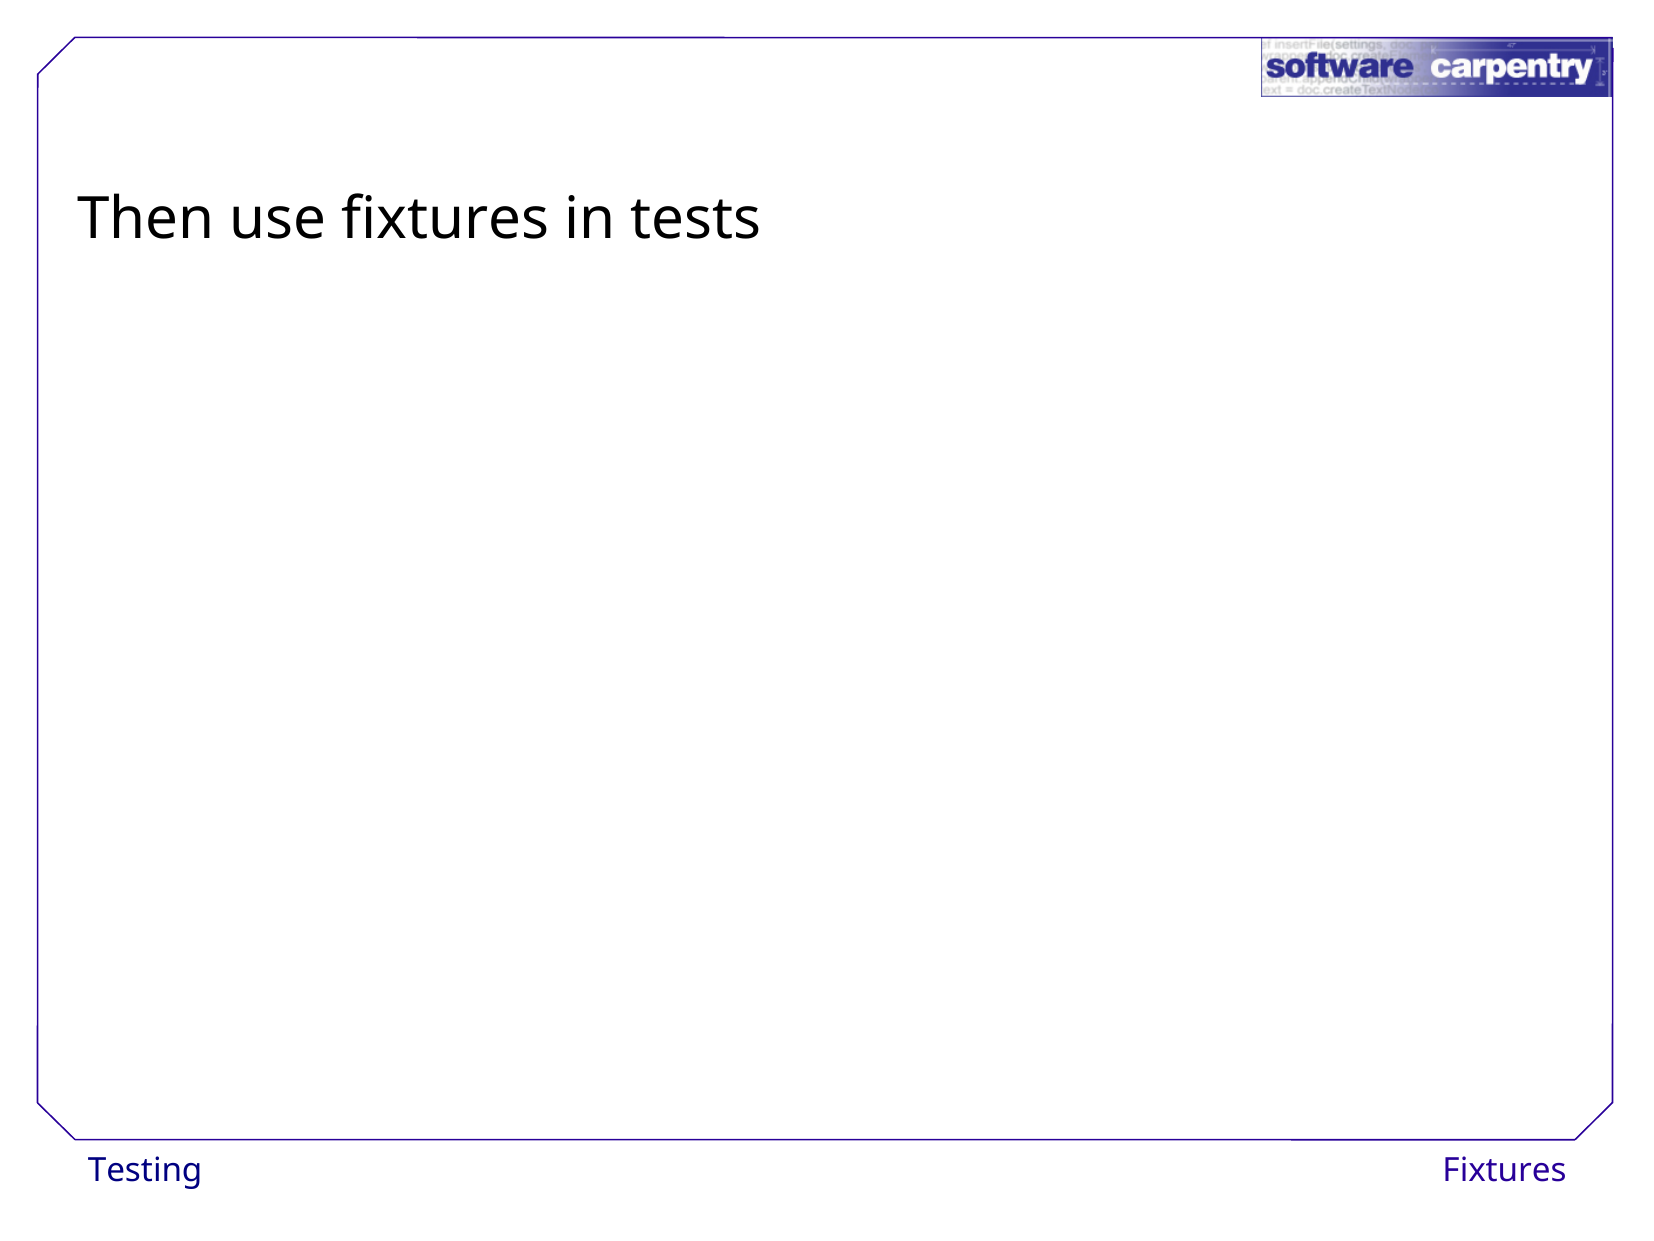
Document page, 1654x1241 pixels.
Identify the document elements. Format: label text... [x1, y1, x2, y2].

picture [1261, 39, 1613, 97]
text_box Then use fixtures in tests [62, 138, 927, 259]
